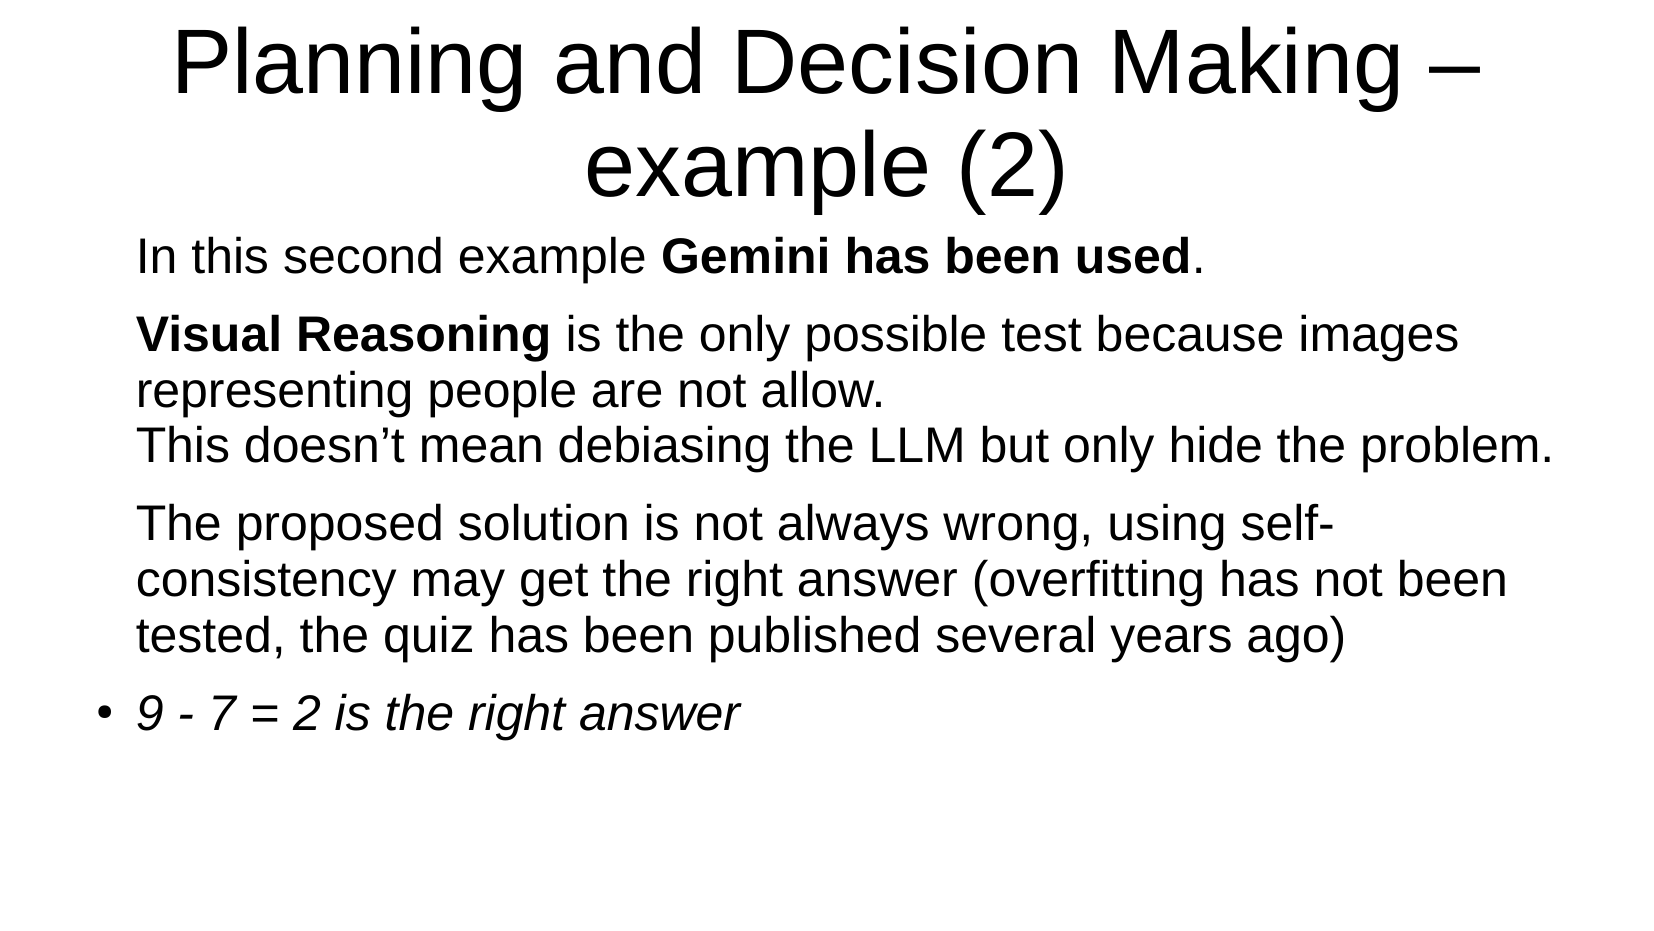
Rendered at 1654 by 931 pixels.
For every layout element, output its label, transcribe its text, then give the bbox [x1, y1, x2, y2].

title Planning and Decision Making –example (2) [82, 10, 1571, 216]
list In this second example Gemini has been used. Visual Reasoning is the only possible test because images representing people are not allow. This doesn’t mean debiasing the LLM but only hide the problem. The proposed solution is not always wrong, using self-consistency may get the right answer (overfitting has not been tested, the quiz has been published several years ago) 9 - 7 = 2 is the right answer [82, 228, 1571, 768]
